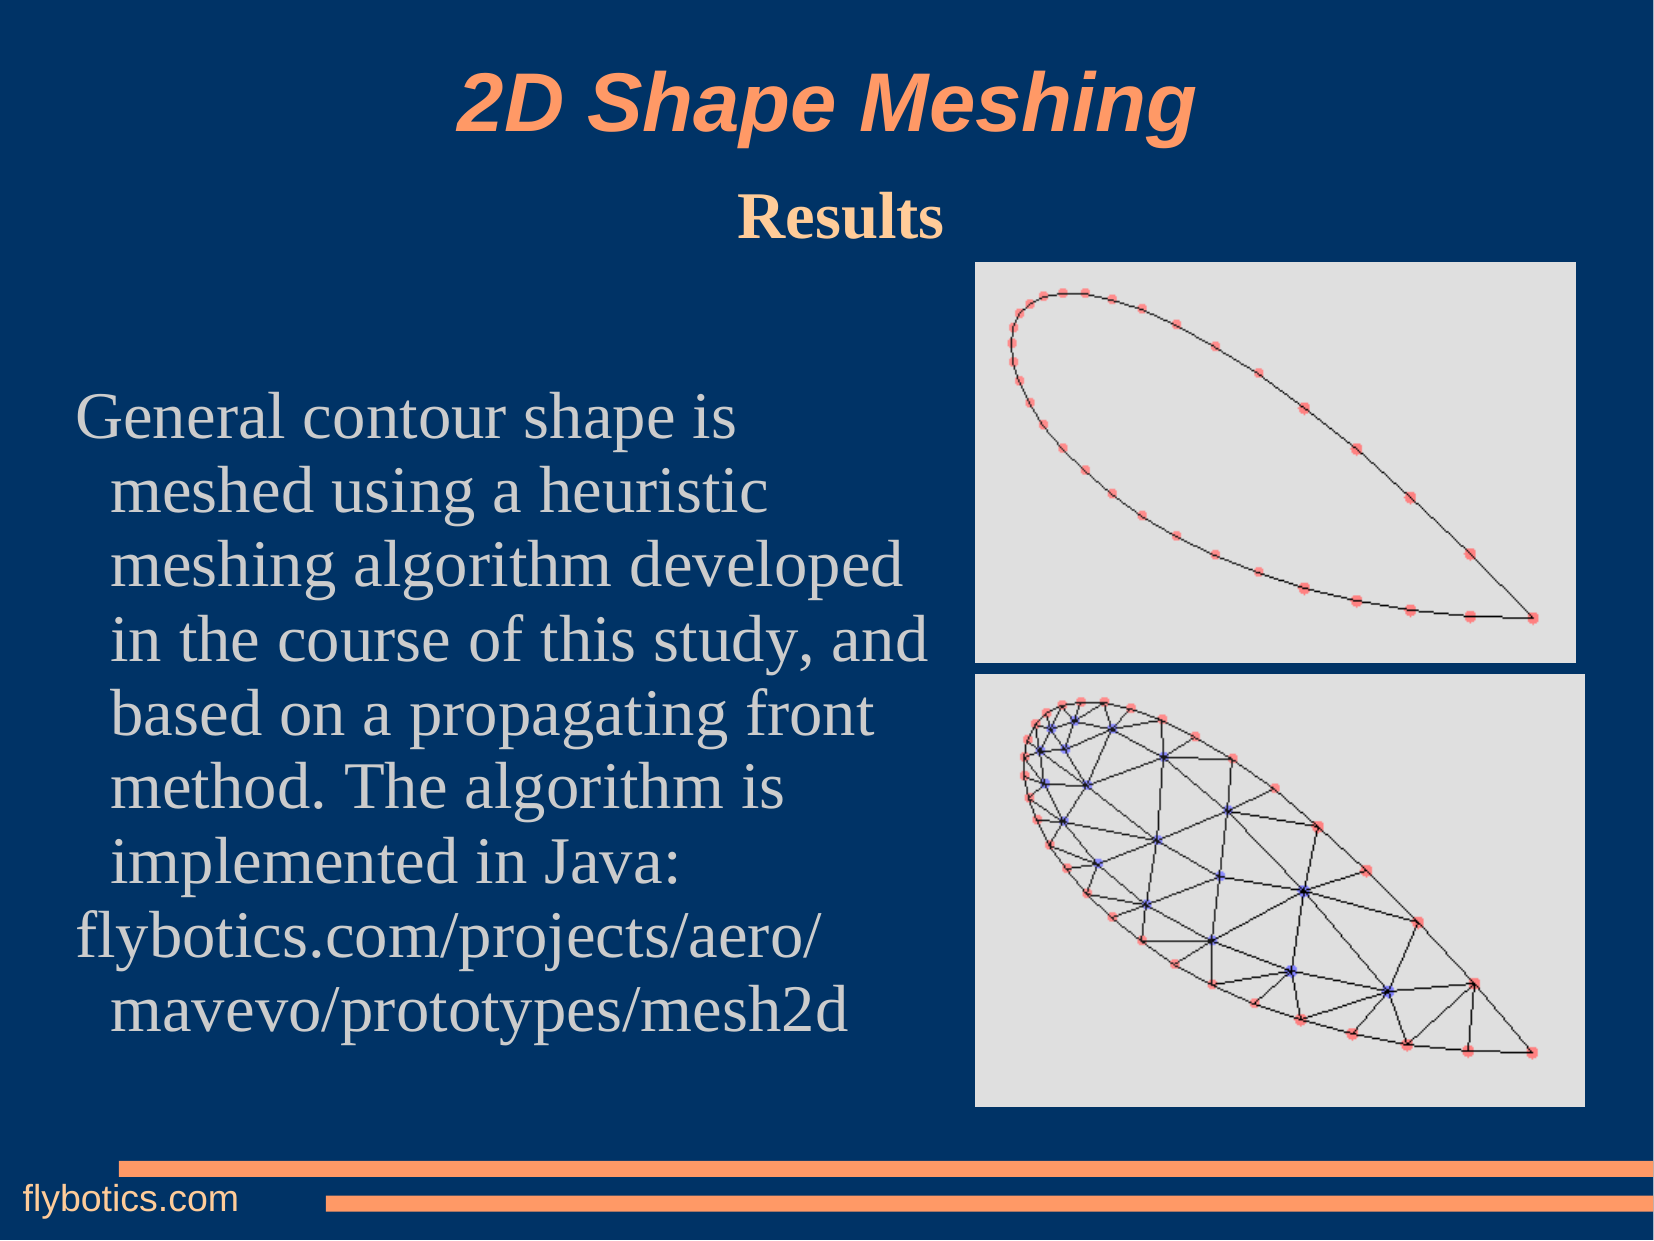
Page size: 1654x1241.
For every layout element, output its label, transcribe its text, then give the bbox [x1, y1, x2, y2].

text_box Results [121, 144, 1561, 287]
text_box flybotics.com [7, 1169, 265, 1241]
picture [975, 674, 1585, 1107]
title 2D Shape Meshing [121, 6, 1534, 144]
subtitle General contour shape is meshed using a heuristic meshing algorithm developed in the course of this study, and based on a propagating front method. The algorithm is implemented in Java: flybotics.com/projects/aero/mavevo/prototypes/mesh2d [75, 296, 938, 1129]
picture [975, 262, 1576, 663]
